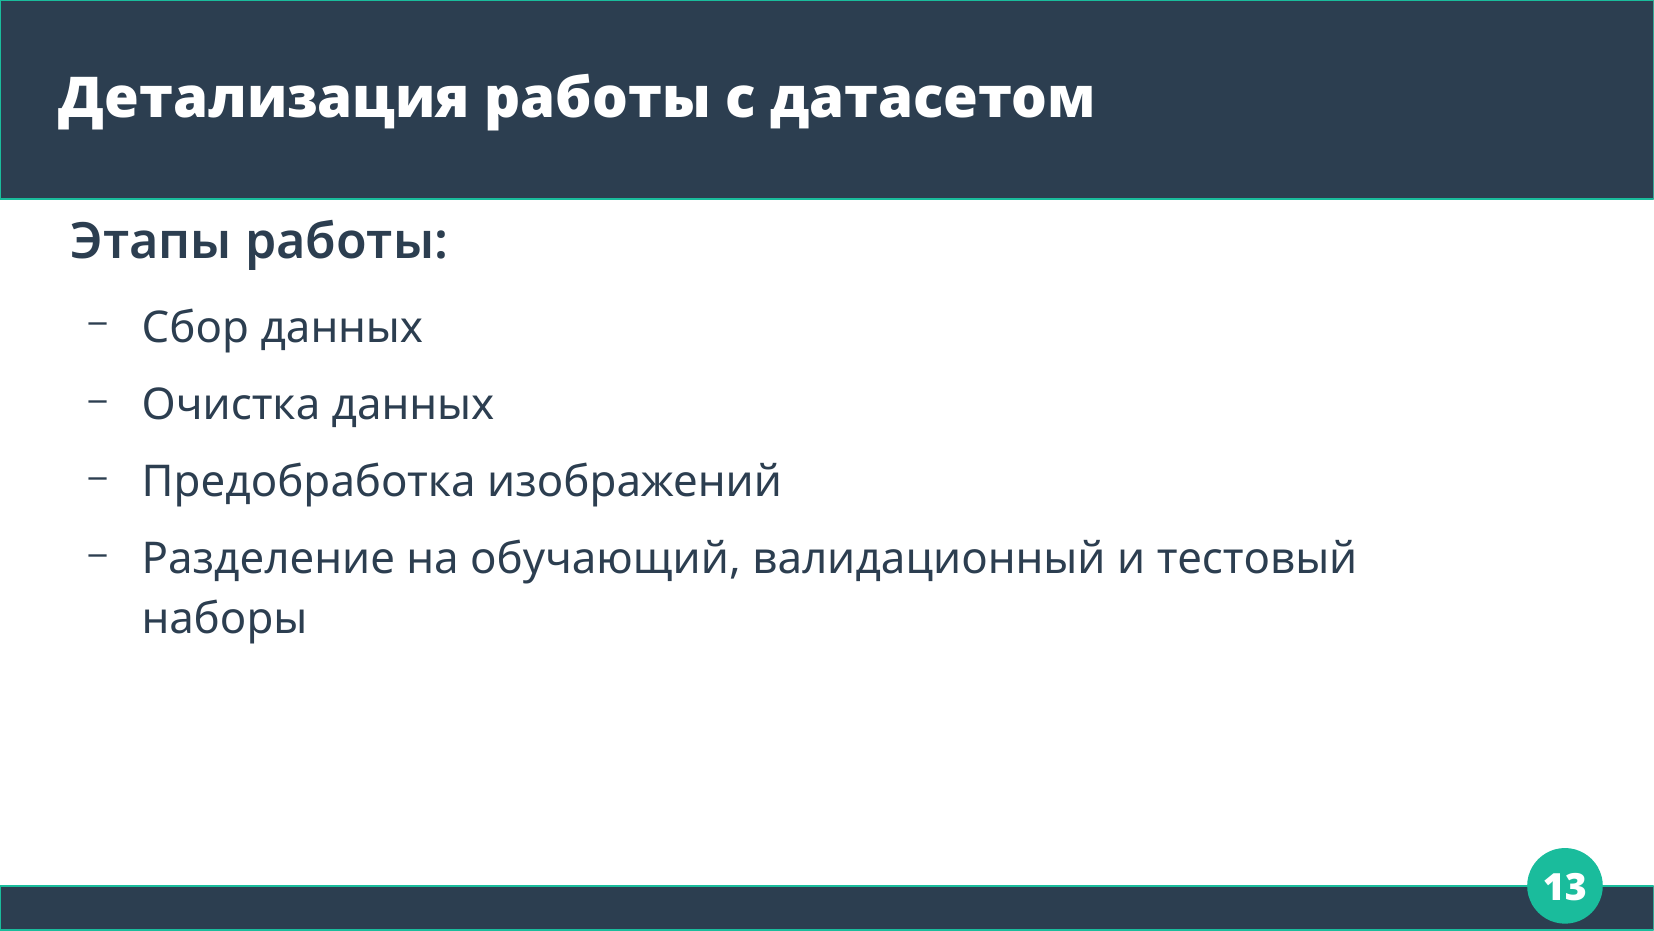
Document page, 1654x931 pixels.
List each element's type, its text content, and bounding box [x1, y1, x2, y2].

title Детализация работы с датасетом [59, 37, 1595, 156]
list Этапы работы: Сбор данных Очистка данных Предобработка изображений Разделение на обучающий, валидационный и тестовый наборы [0, 204, 1536, 826]
